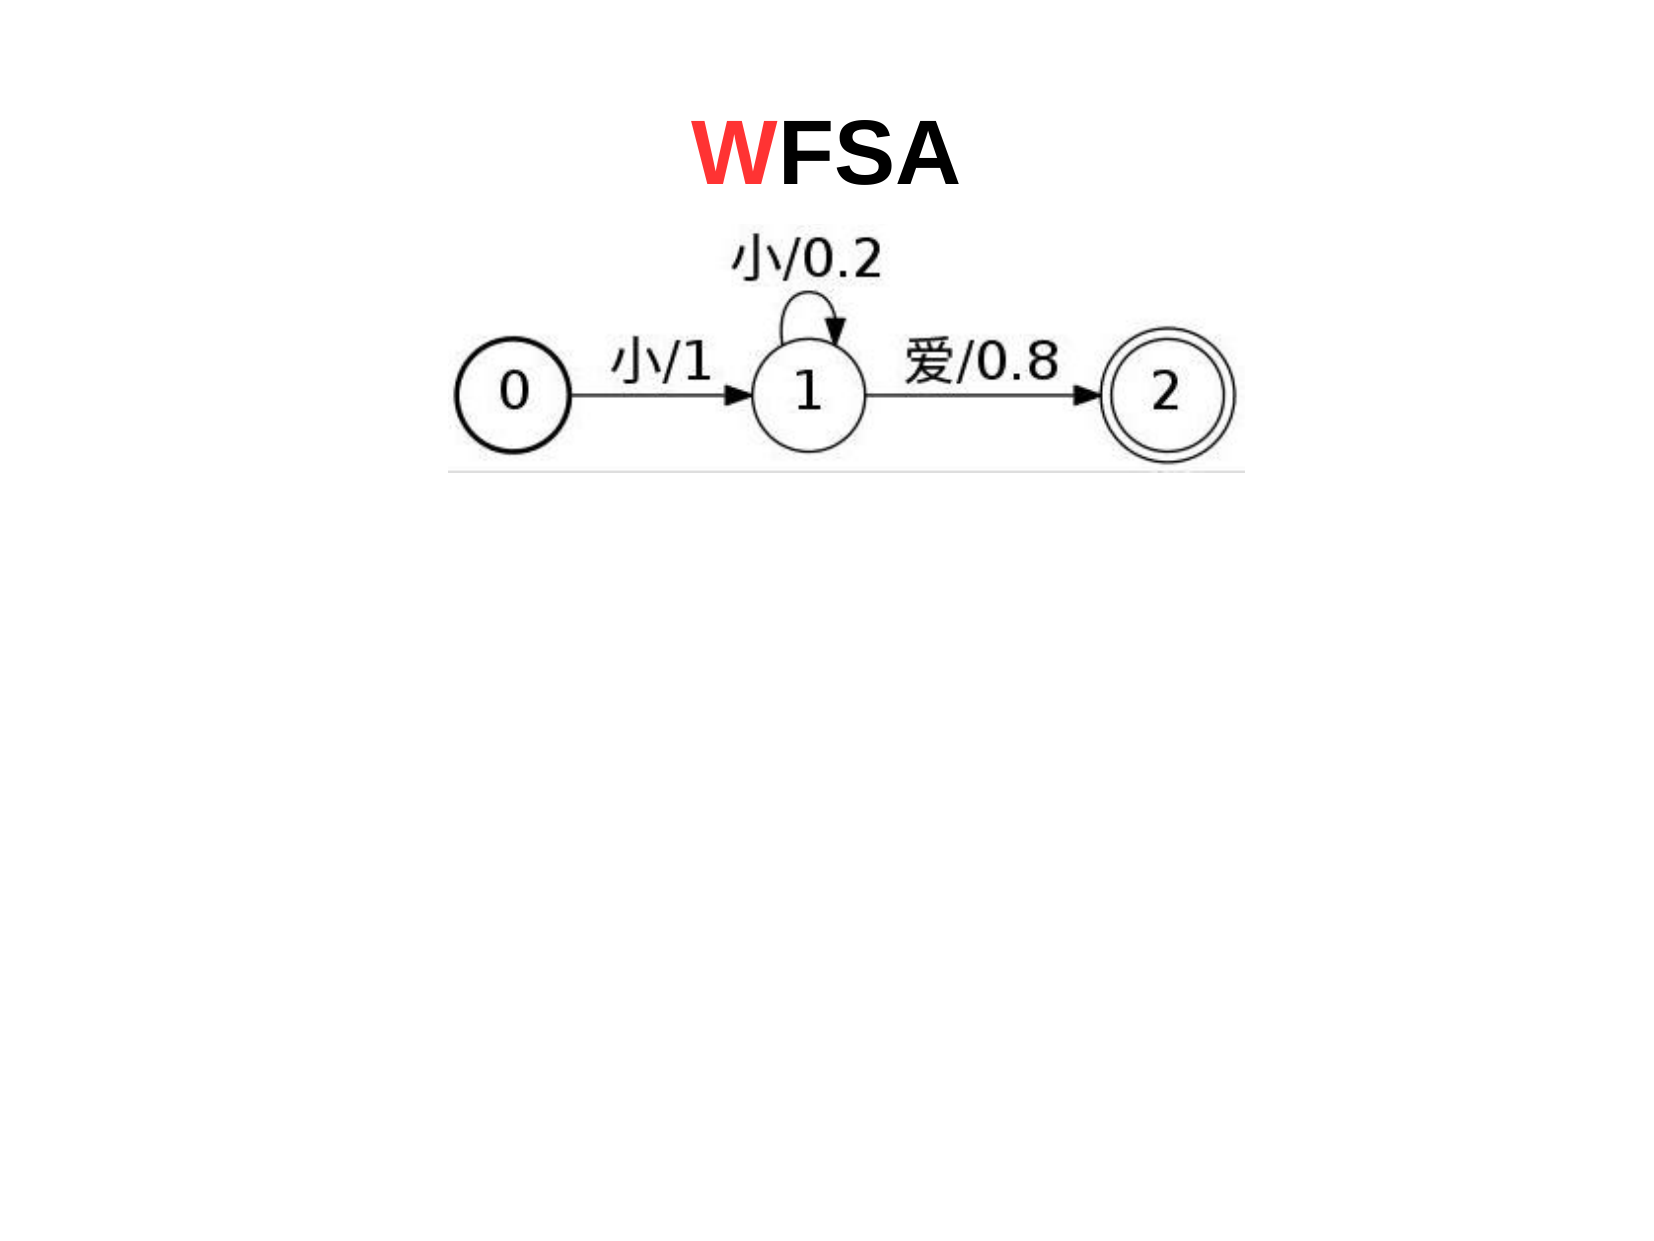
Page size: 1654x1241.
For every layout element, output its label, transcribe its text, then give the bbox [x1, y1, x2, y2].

picture [448, 224, 1245, 473]
title WFSA [82, 49, 1571, 257]
